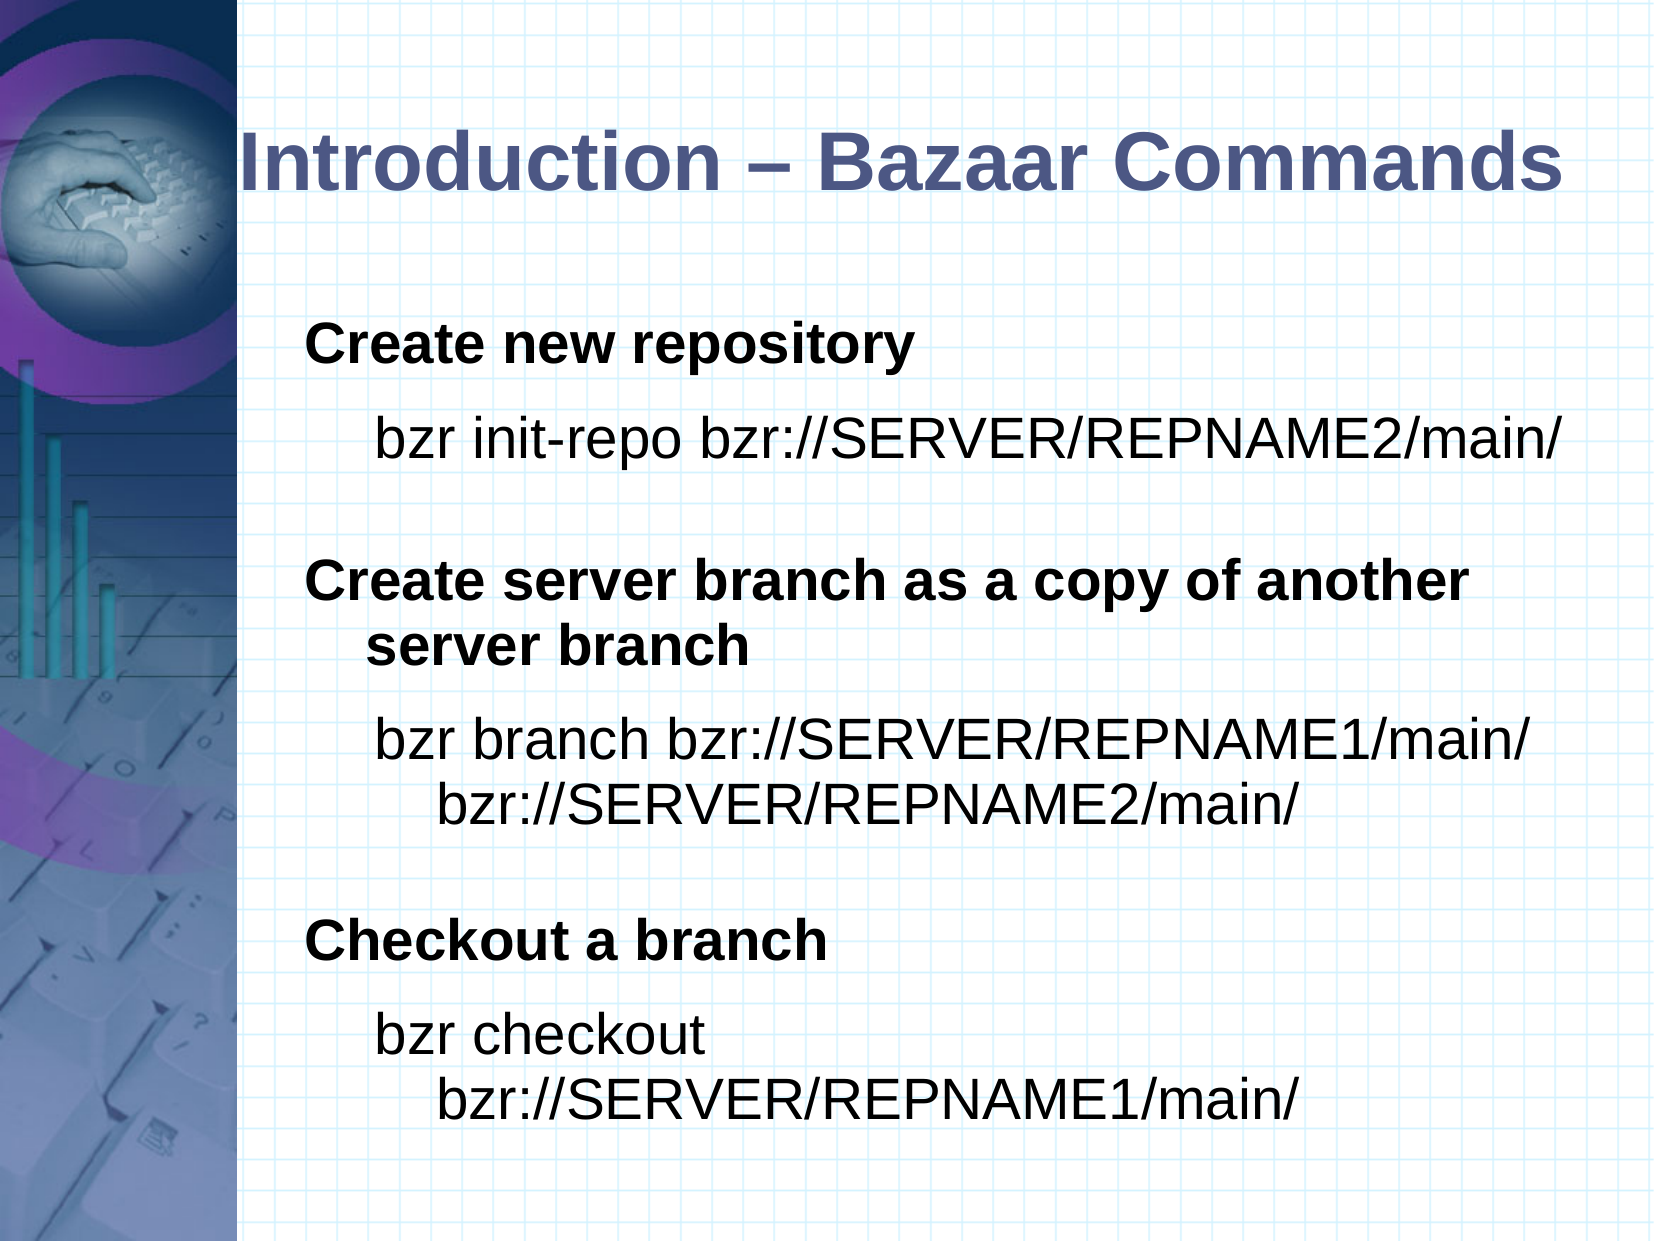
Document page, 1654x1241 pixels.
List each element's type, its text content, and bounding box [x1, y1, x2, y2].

title Introduction – Bazaar Commands [239, 58, 1625, 266]
list Create new repository bzr init-repo bzr://SERVER/REPNAME2/main/ Create server branch as a copy of another server branch bzr branch bzr://SERVER/REPNAME1/main/ bzr://SERVER/REPNAME2/main/ Checkout a branch bzr checkout bzr://SERVER/REPNAME1/main/ [295, 311, 1565, 1152]
picture [0, 0, 1654, 1241]
